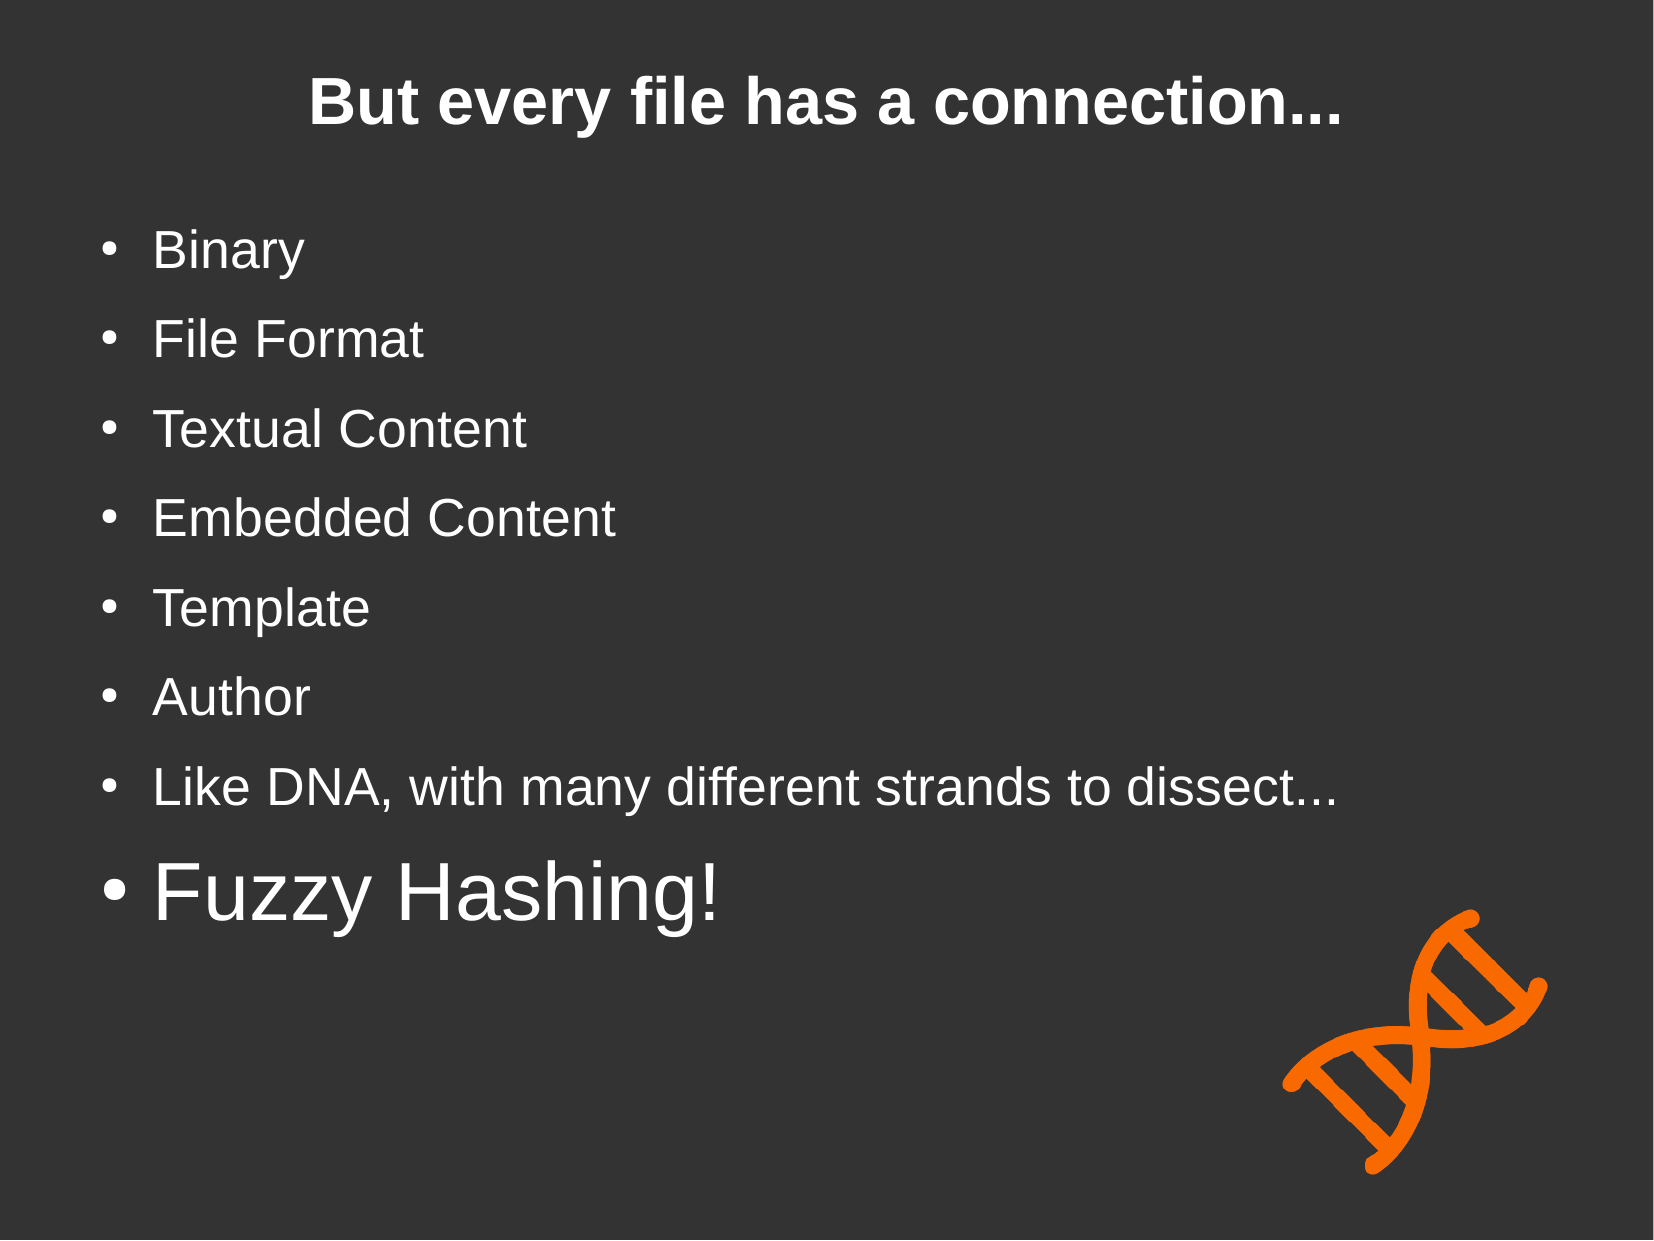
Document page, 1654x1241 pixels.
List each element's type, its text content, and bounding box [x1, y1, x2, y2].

picture [1269, 896, 1560, 1187]
list Binary File Format Textual Content Embedded Content Template Author Like DNA, with many different strands to dissect... Fuzzy Hashing! [82, 219, 1571, 939]
title But every file has a connection... [82, 49, 1571, 154]
